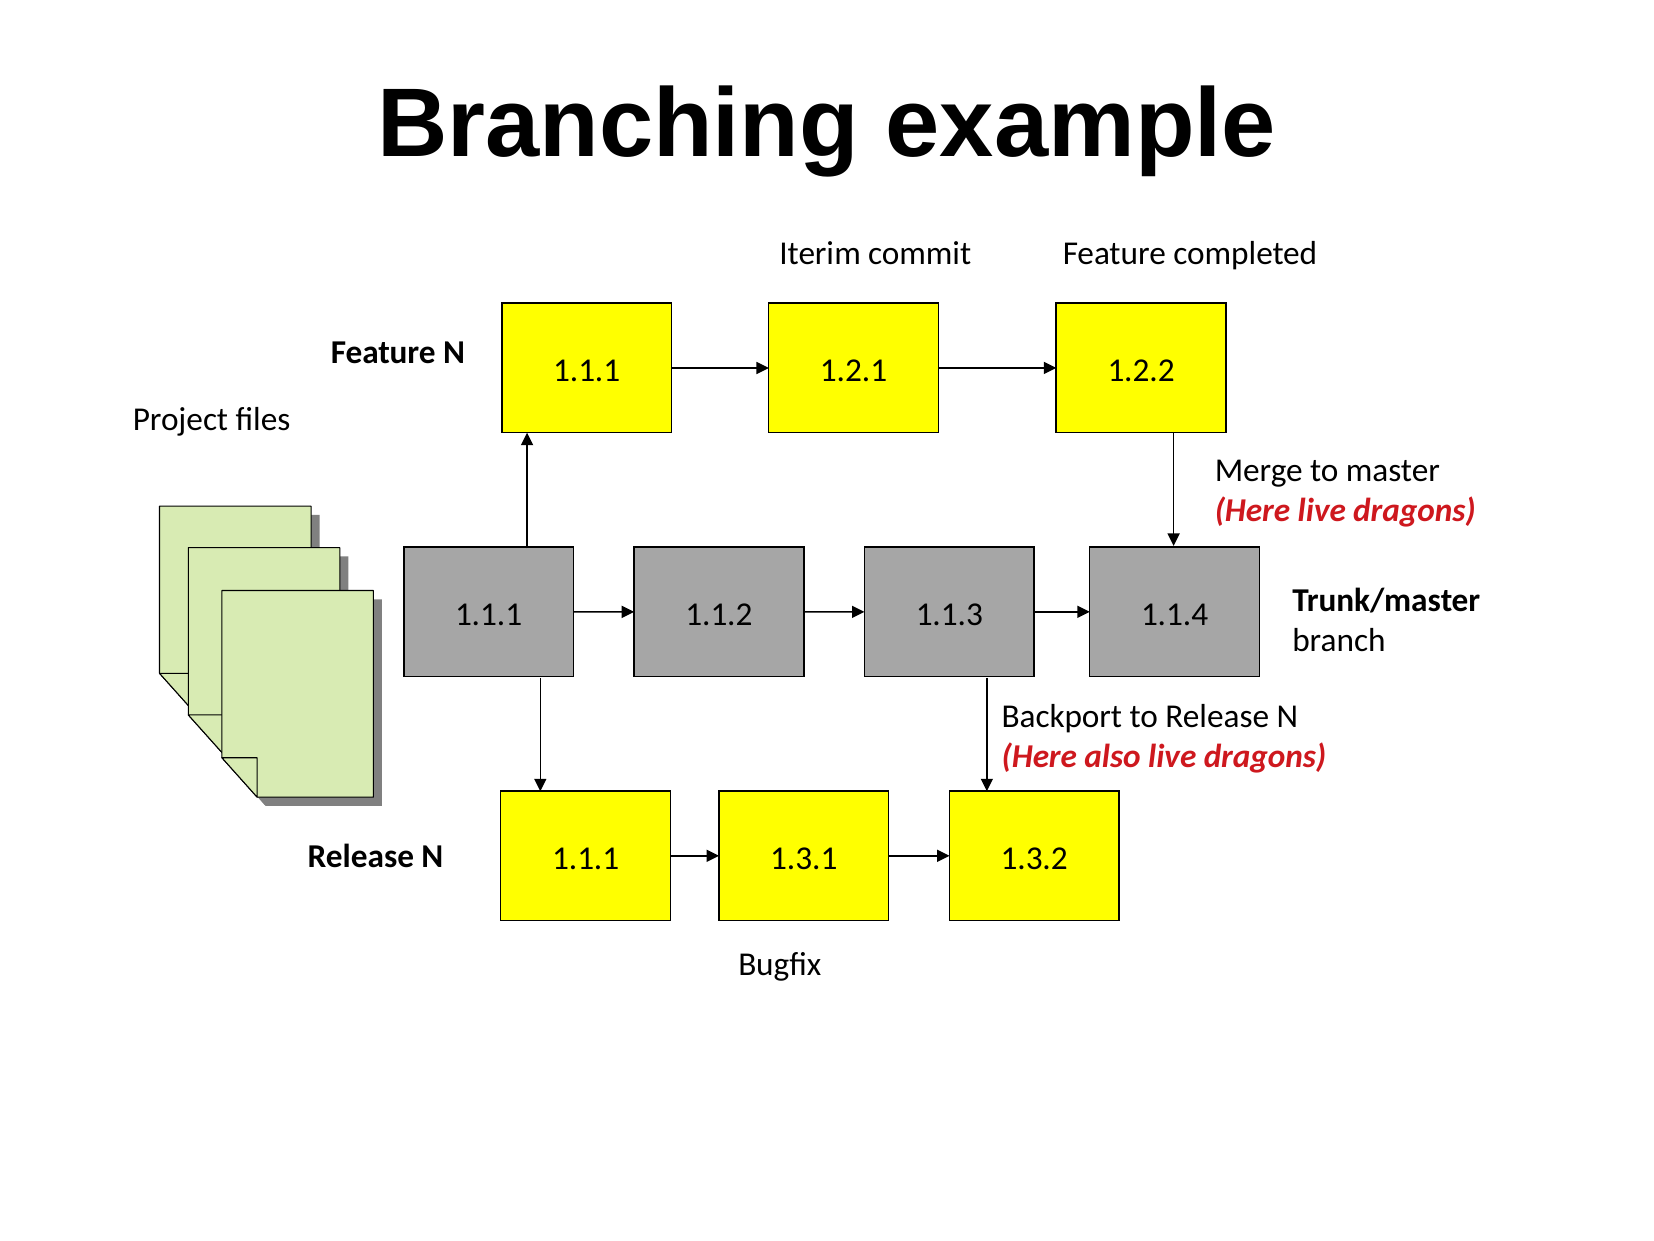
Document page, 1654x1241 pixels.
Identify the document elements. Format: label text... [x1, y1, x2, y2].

text_box 1.3.2 [949, 791, 1120, 921]
text_box 1.1.4 [1089, 547, 1260, 677]
title Branching example [82, 49, 1571, 196]
text_box 1.1.3 [864, 547, 1035, 677]
text_box 1.2.1 [768, 303, 939, 433]
text_box 1.1.1 [403, 547, 574, 677]
text_box Feature completed [1048, 224, 1392, 280]
text_box 1.2.2 [1056, 303, 1226, 433]
text_box Bugfix [723, 935, 863, 990]
text_box 1.1.1 [501, 303, 672, 433]
text_box Trunk/master branch [1277, 571, 1583, 666]
text_box Merge to master (Here live dragons) [1200, 440, 1558, 536]
text_box Iterim commit [764, 224, 1016, 280]
text_box 1.1.1 [500, 791, 671, 921]
text_box Release N [293, 826, 501, 882]
text_box Feature N [316, 322, 504, 378]
text_box Backport to Release N (Here also live dragons) [988, 687, 1389, 782]
text_box 1.1.2 [634, 547, 804, 677]
text_box Project files [118, 389, 375, 445]
text_box 1.3.1 [719, 791, 889, 921]
picture [154, 500, 389, 813]
